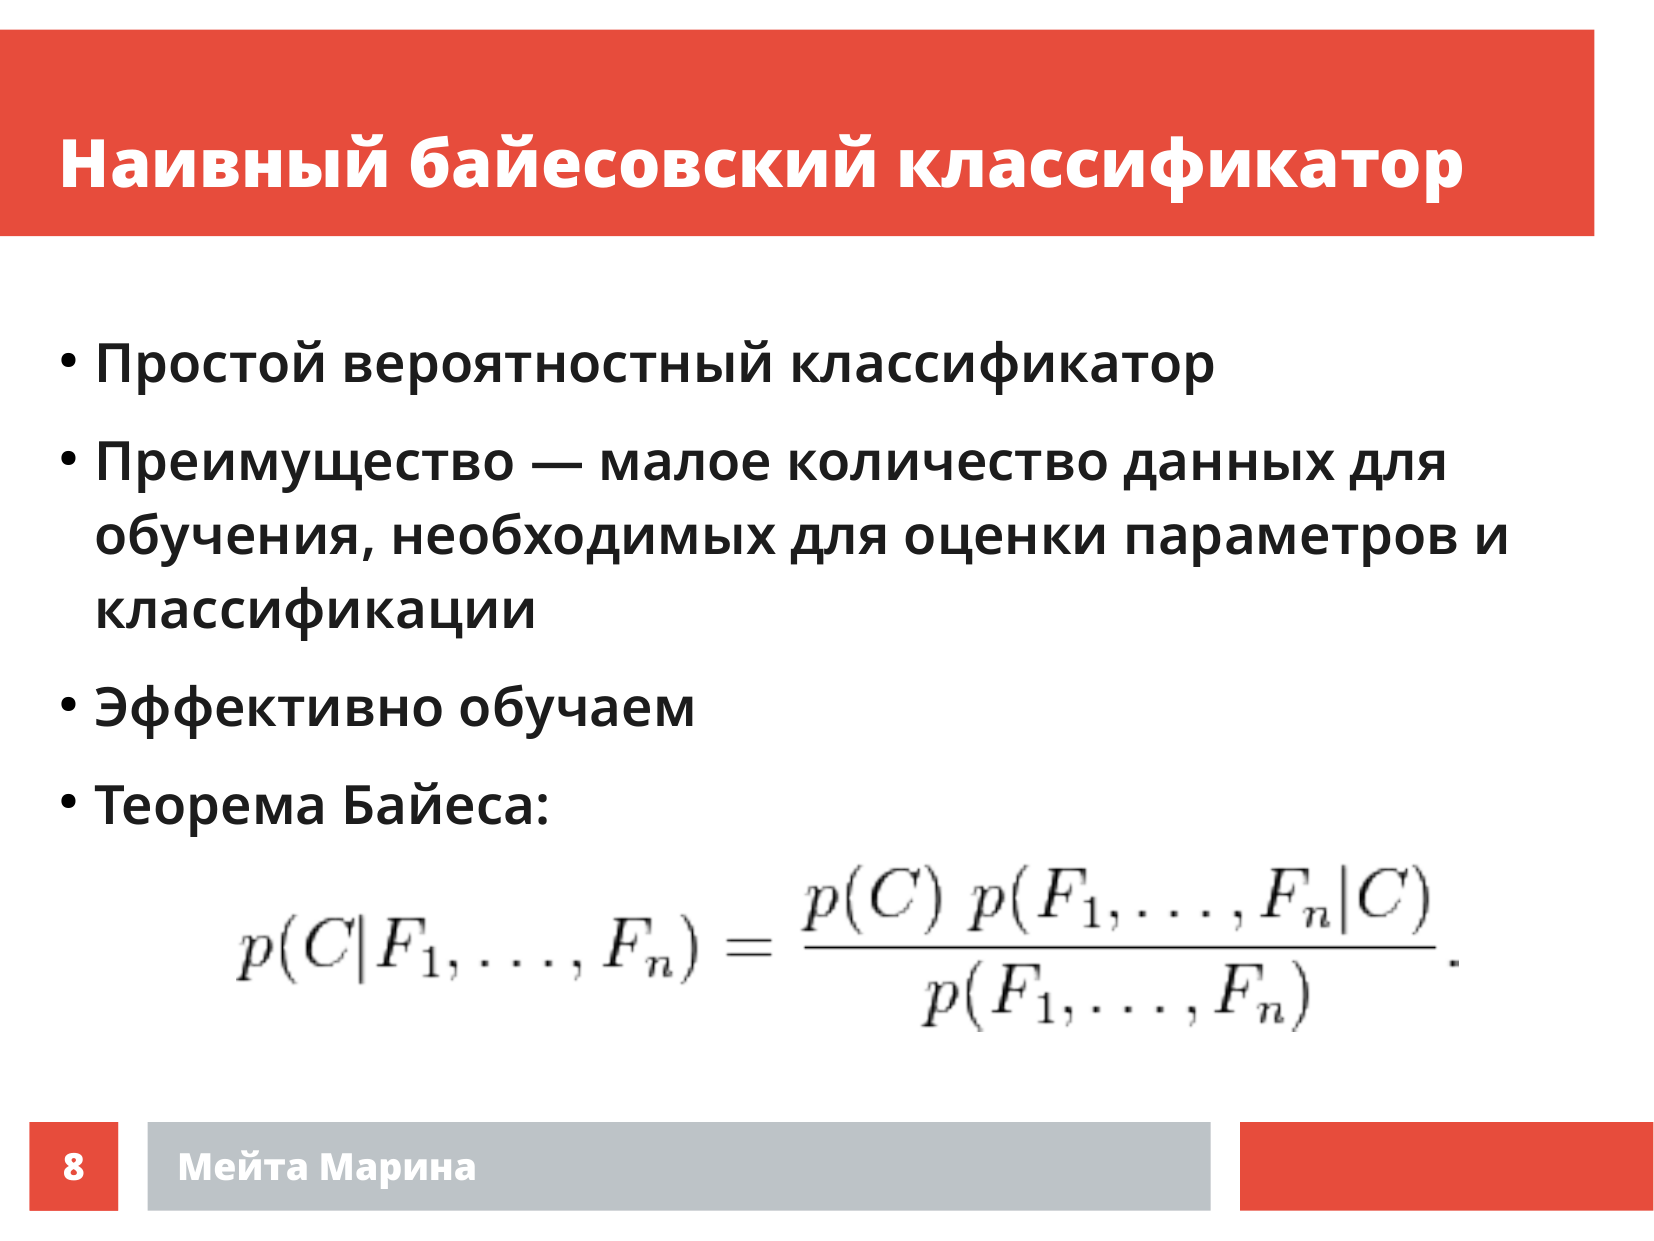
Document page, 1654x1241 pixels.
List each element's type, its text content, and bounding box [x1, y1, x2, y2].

picture [236, 862, 1459, 1032]
list Простой вероятностный классификатор Преимущество — малое количество данных для обучения, необходимых для оценки параметров и классификации Эффективно обучаем Теорема Байеса: [59, 324, 1565, 1093]
title Наивный байесовский классификатор [59, 59, 1595, 207]
